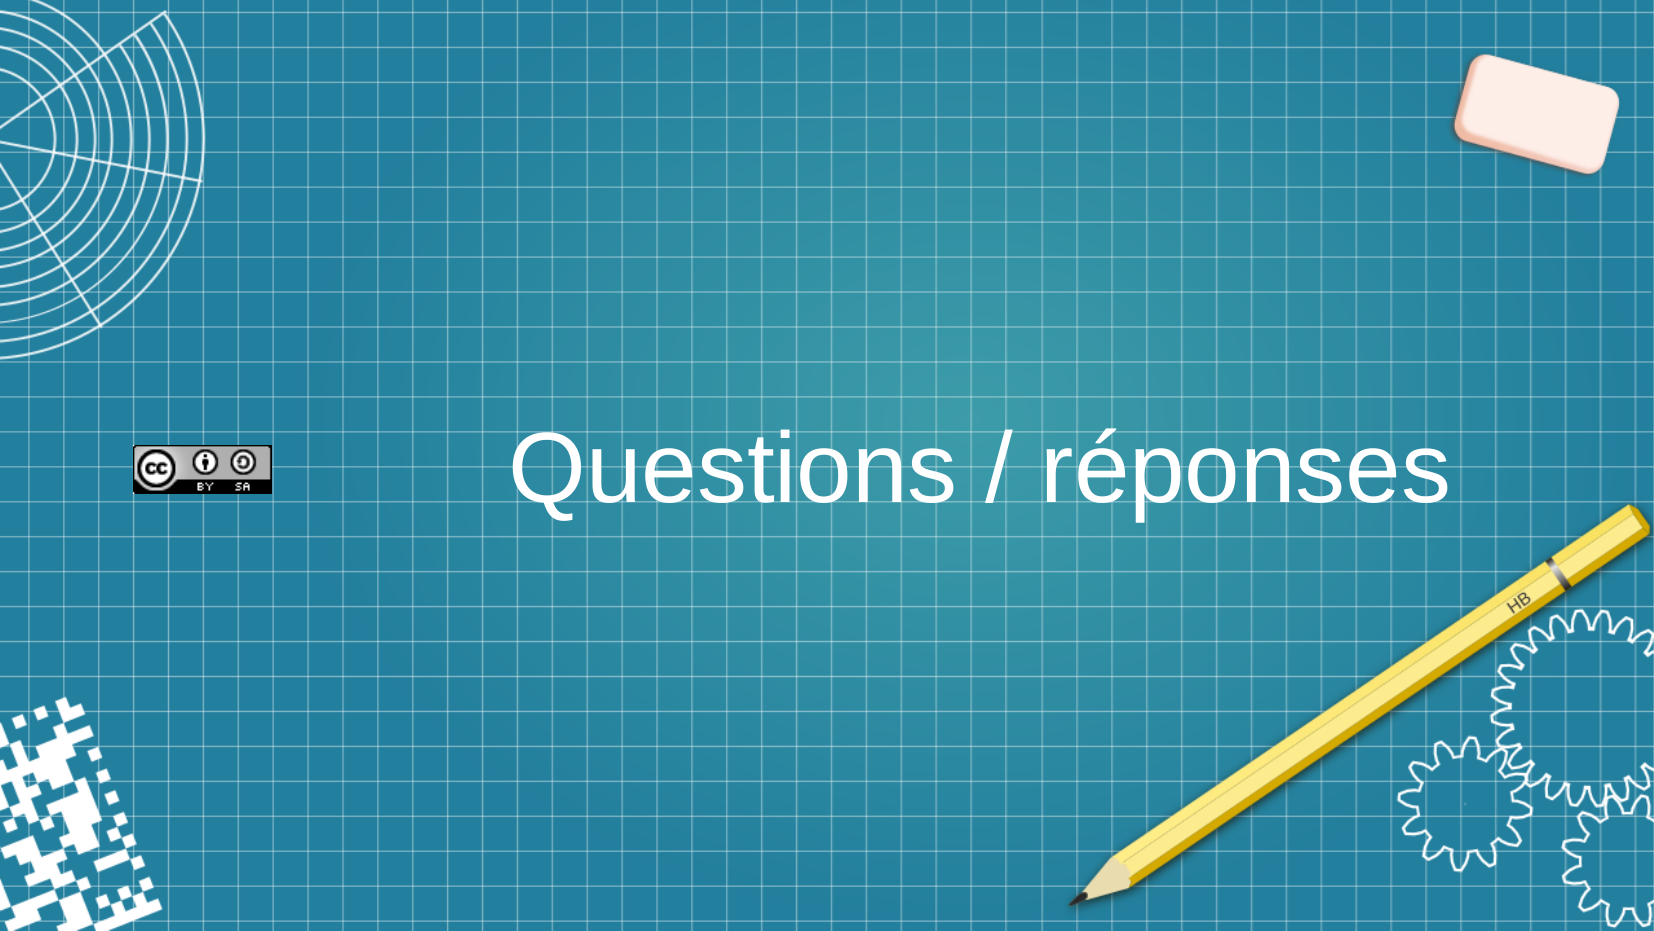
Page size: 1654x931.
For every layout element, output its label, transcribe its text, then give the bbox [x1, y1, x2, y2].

picture [0, 0, 1654, 931]
title Questions / réponses [389, 389, 1571, 546]
